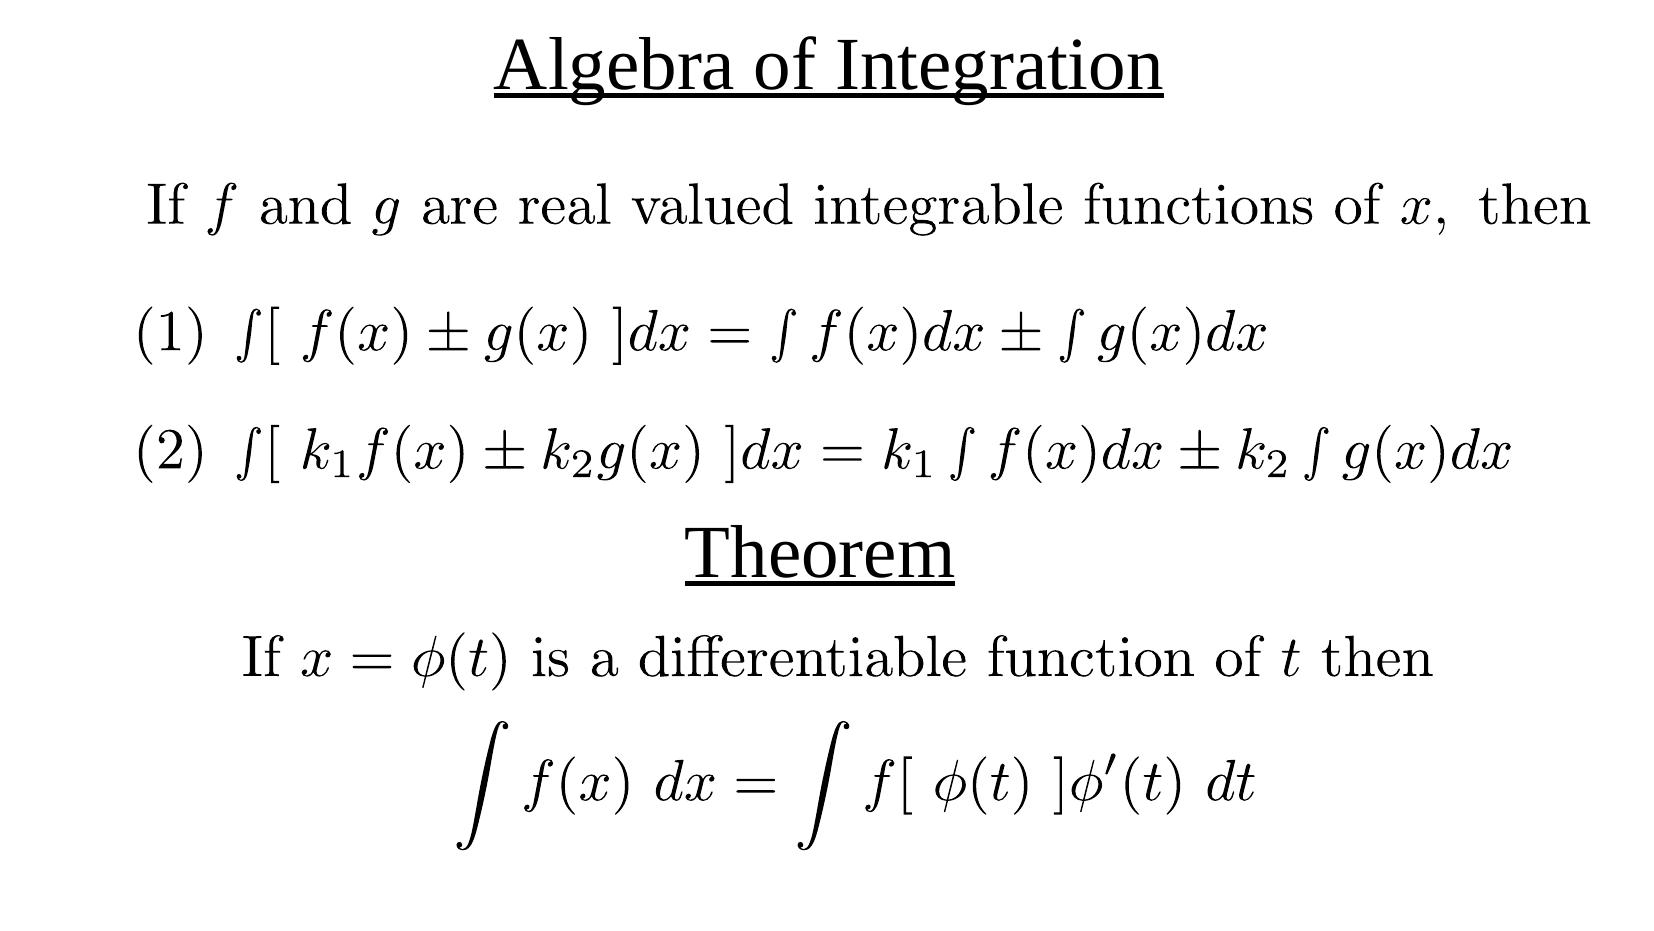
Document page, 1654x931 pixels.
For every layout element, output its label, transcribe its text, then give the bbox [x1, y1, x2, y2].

text_box [136, 424, 202, 483]
text_box [236, 306, 1267, 365]
text_box [243, 632, 1433, 691]
text_box [147, 182, 1591, 236]
subtitle Theorem [59, 129, 1607, 910]
text_box [236, 424, 1511, 484]
text_box [136, 306, 202, 365]
text_box [456, 720, 1255, 851]
title Algebra of Integration [84, 21, 1574, 107]
